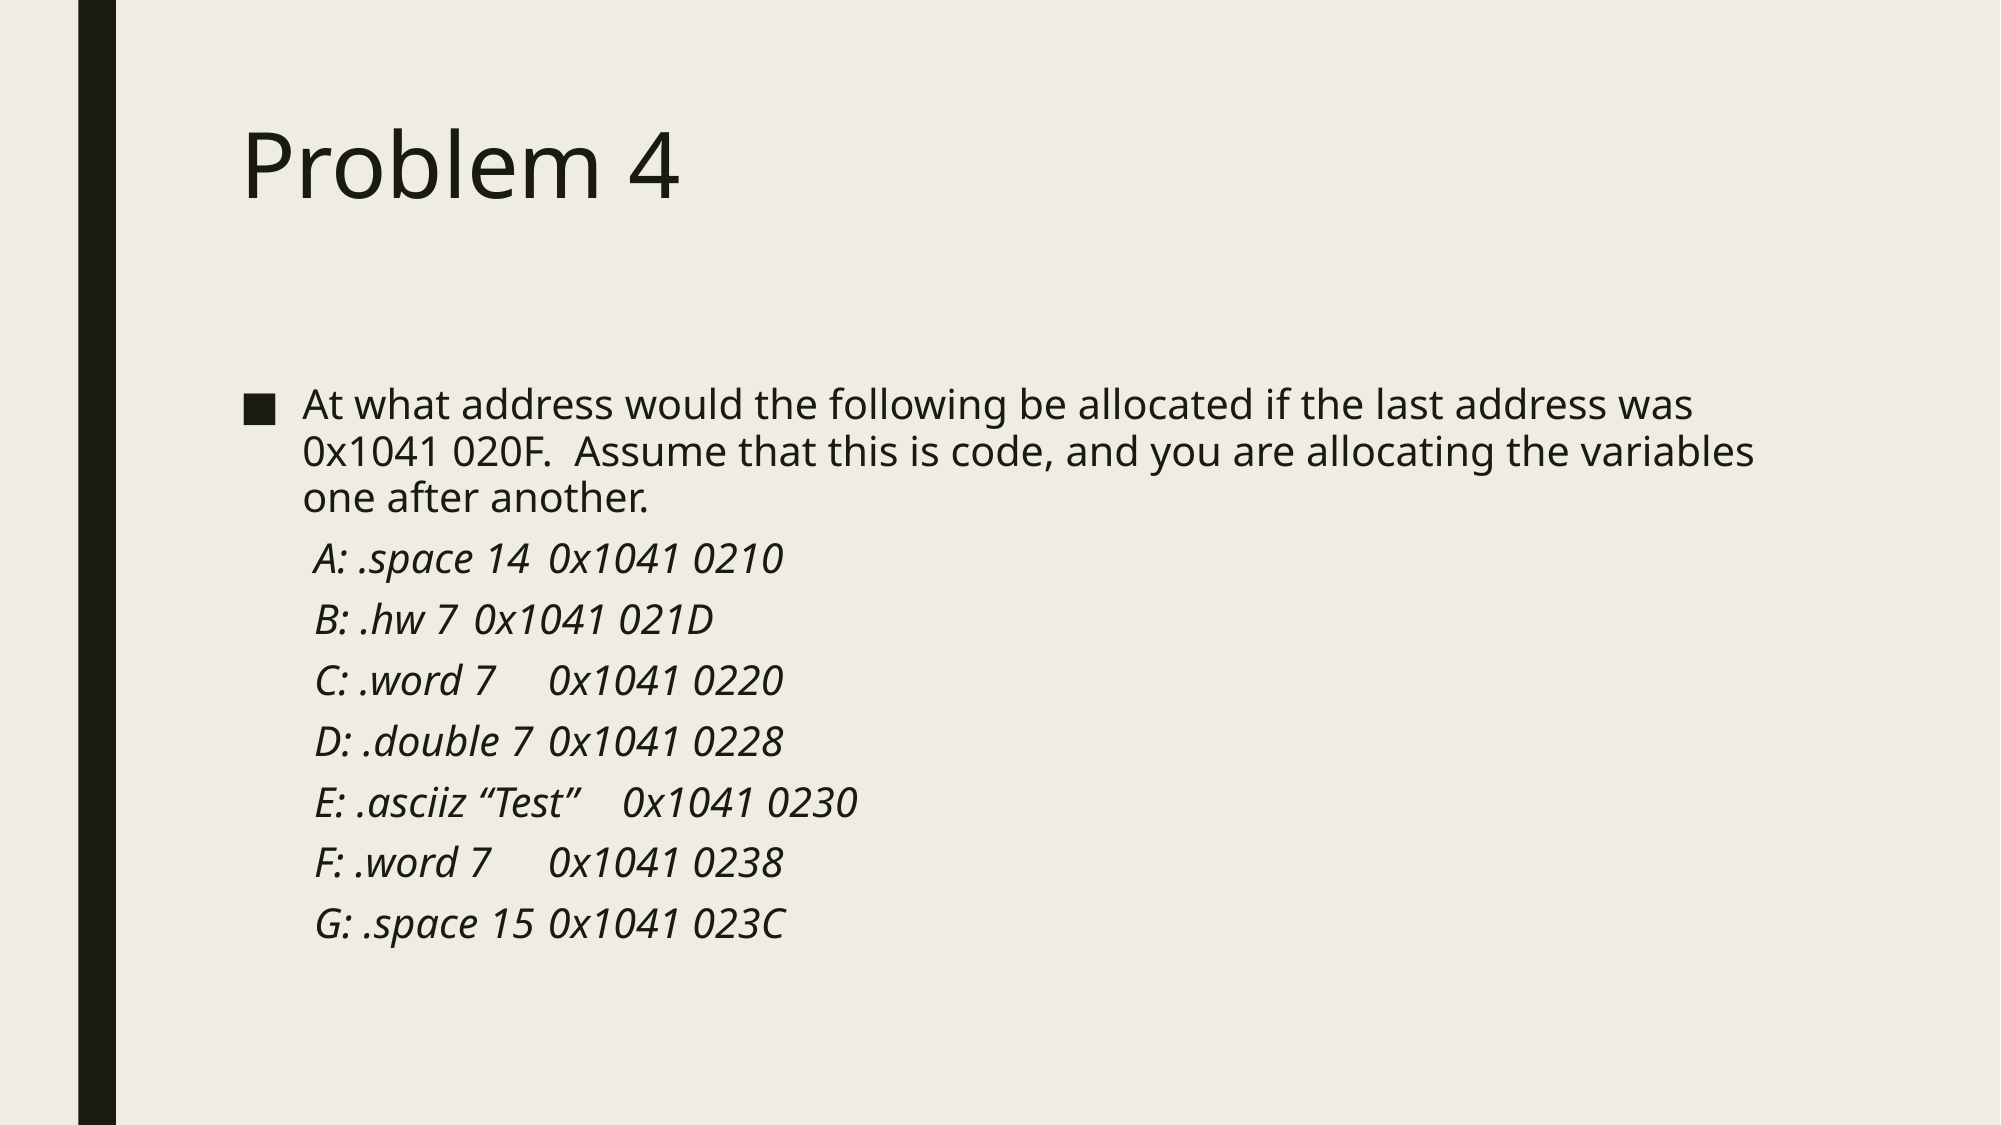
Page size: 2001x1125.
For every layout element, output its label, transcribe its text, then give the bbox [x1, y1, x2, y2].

list At what address would the following be allocated if the last address was 0x1041 020F. Assume that this is code, and you are allocating the variables one after another. A: .space 14 0x1041 0210 B: .hw 7 0x1041 021D C: .word 7 0x1041 0220 D: .double 7 0x1041 0228 E: .asciiz “Test” 0x1041 0230 F: .word 7 0x1041 0238 G: .space 15 0x1041 023C [225, 375, 1800, 963]
title Problem 4 [225, 112, 1800, 357]
